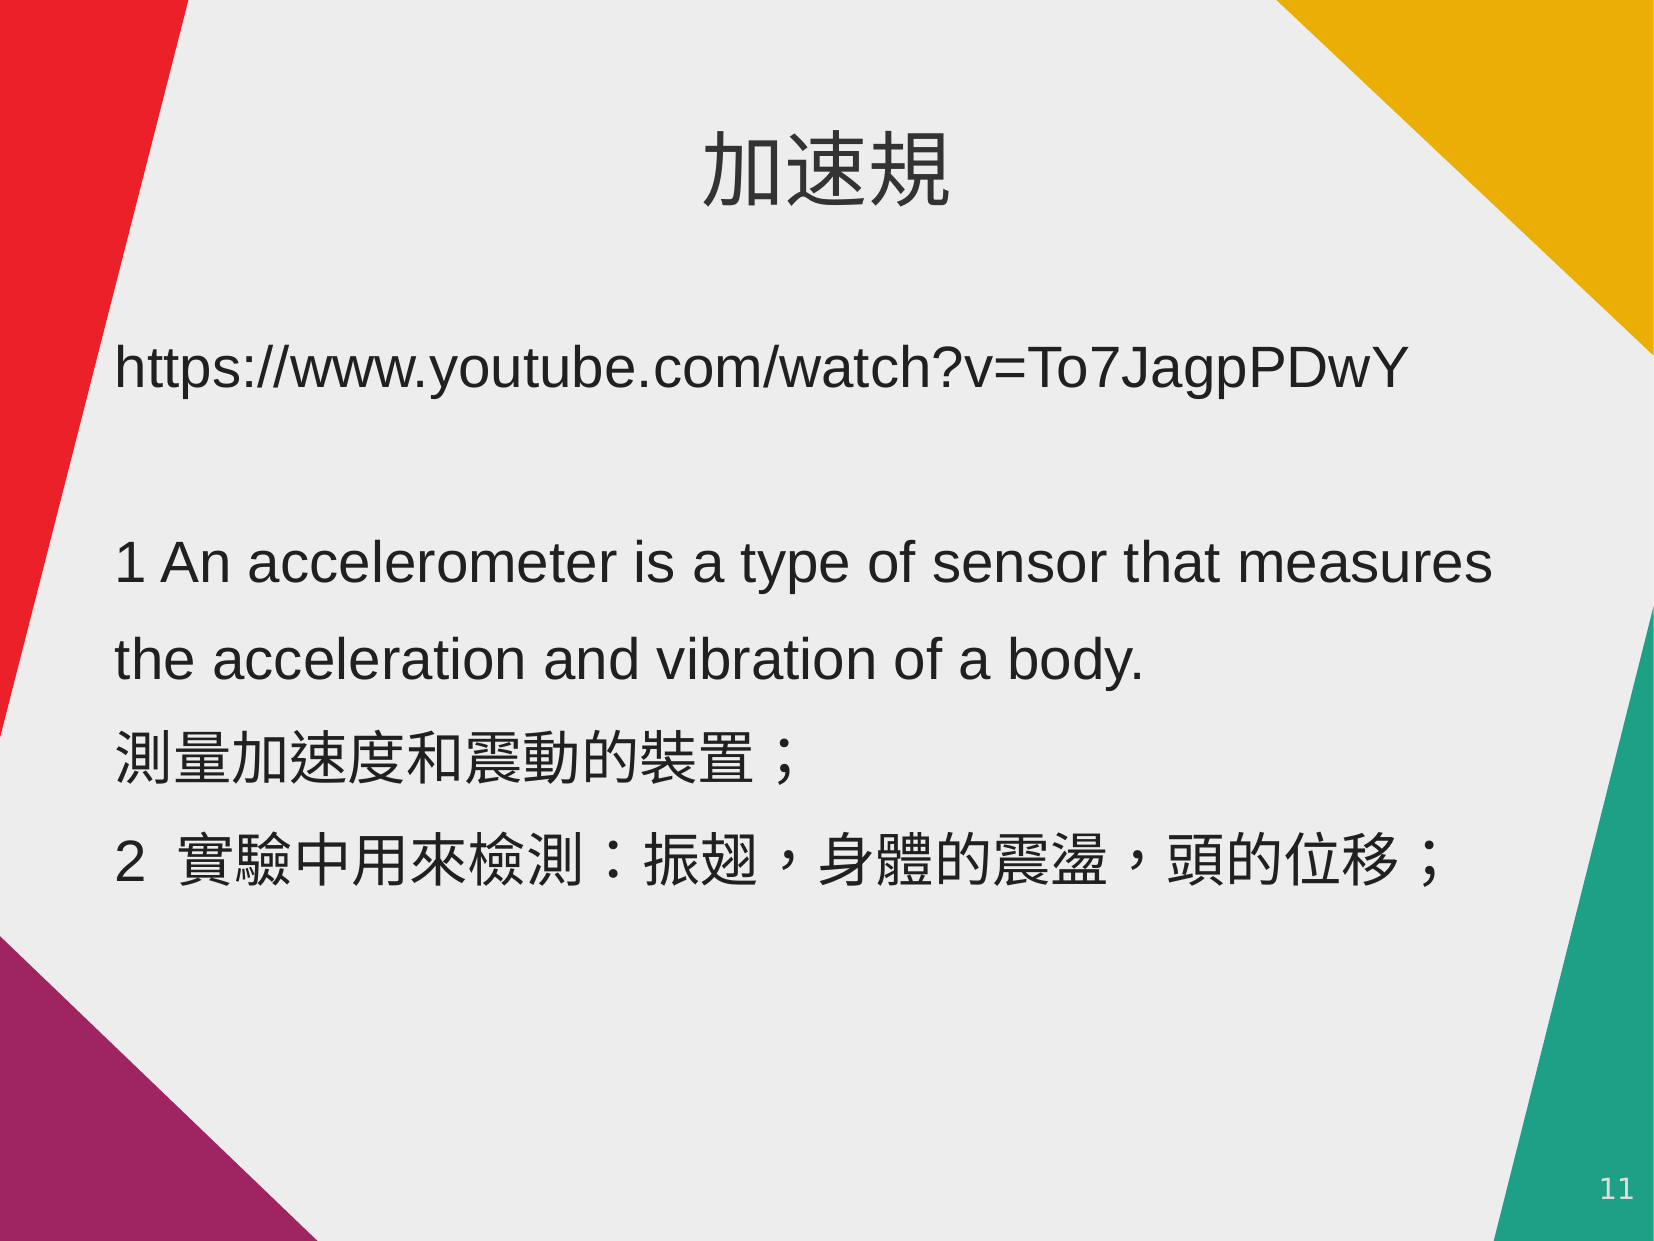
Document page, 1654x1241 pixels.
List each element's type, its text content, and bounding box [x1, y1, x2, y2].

title 加速規 [114, 73, 1539, 271]
list https://www.youtube.com/watch?v=To7JagpPDwY 1 An accelerometer is a type of sensor that measures the acceleration and vibration of a body. 測量加速度和震動的裝置； 2 實驗中用來檢測：振翅，身體的震盪，頭的位移； [114, 302, 1539, 1033]
